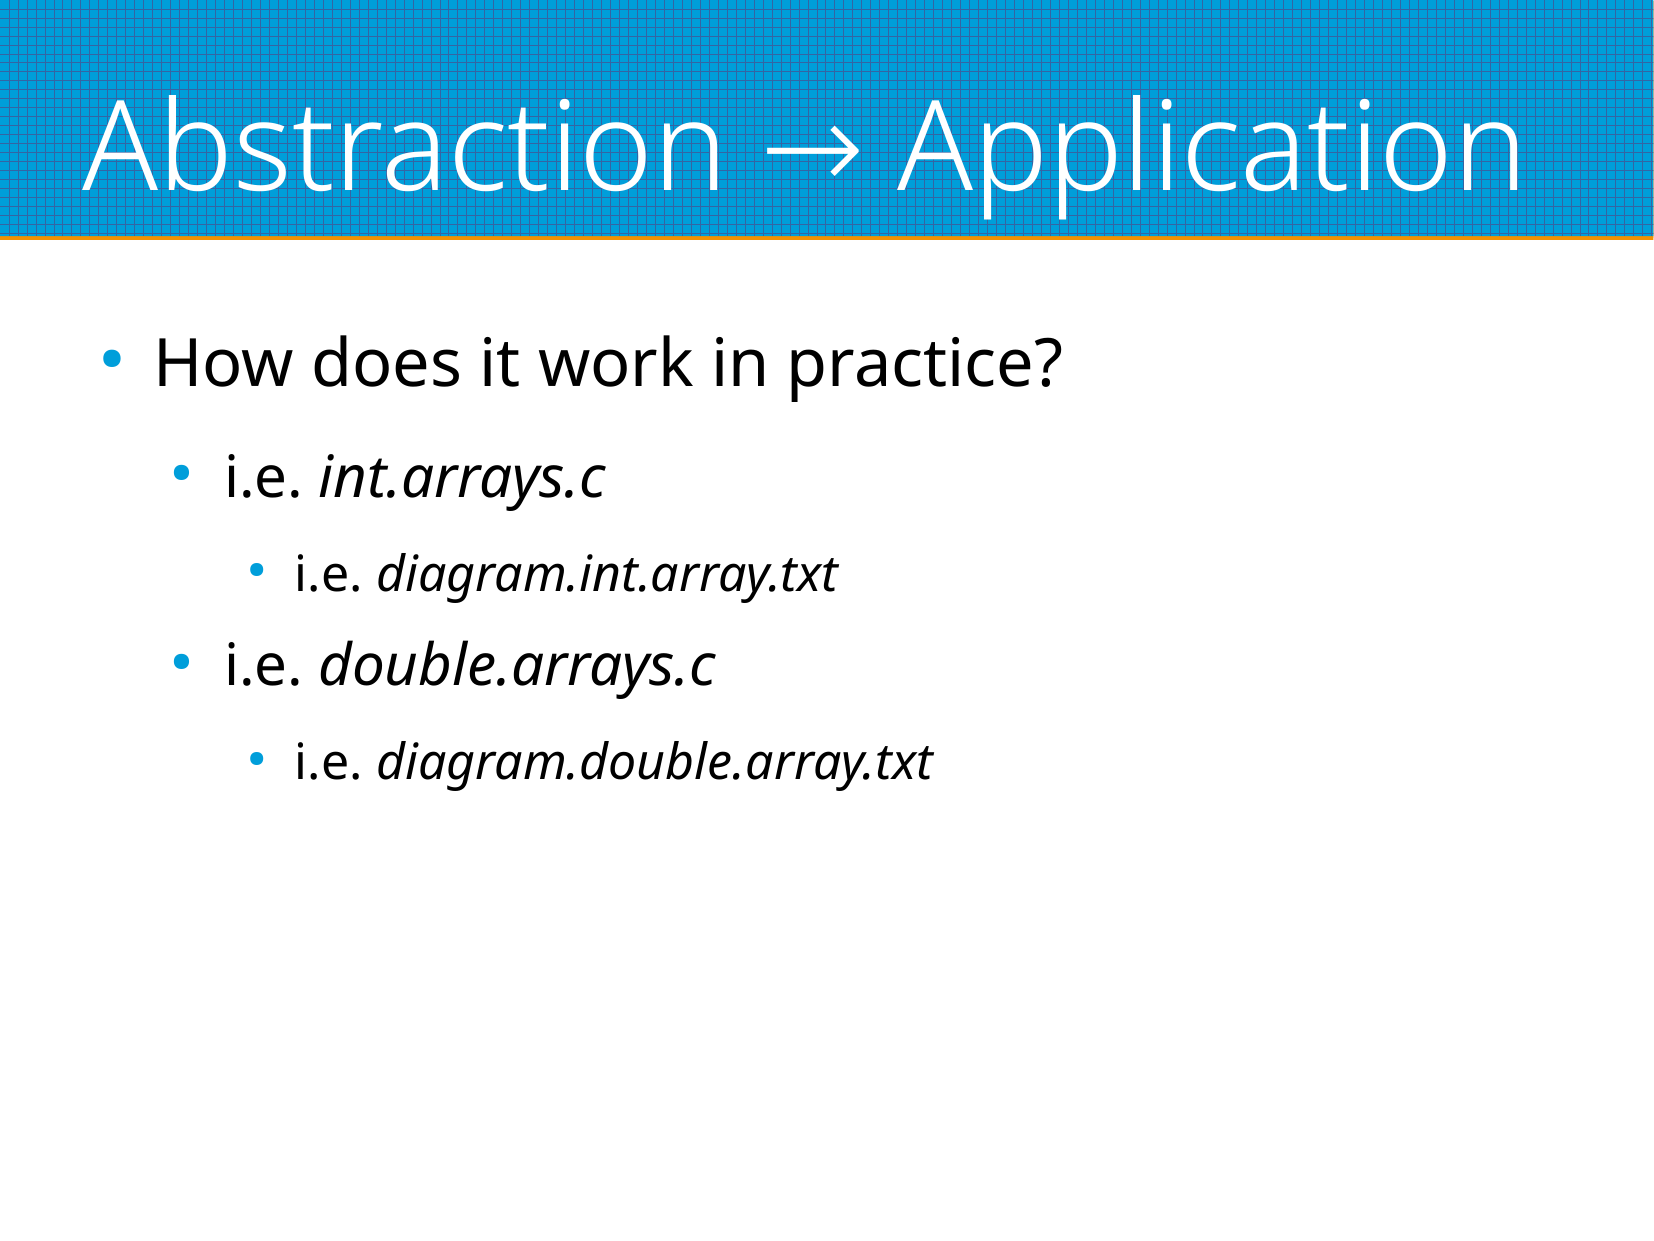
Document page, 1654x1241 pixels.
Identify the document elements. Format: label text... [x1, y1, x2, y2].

title Abstraction → Application [82, 19, 1571, 227]
list How does it work in practice? i.e. int.arrays.c i.e. diagram.int.array.txt i.e. double.arrays.c i.e. diagram.double.array.txt [82, 314, 1563, 1081]
